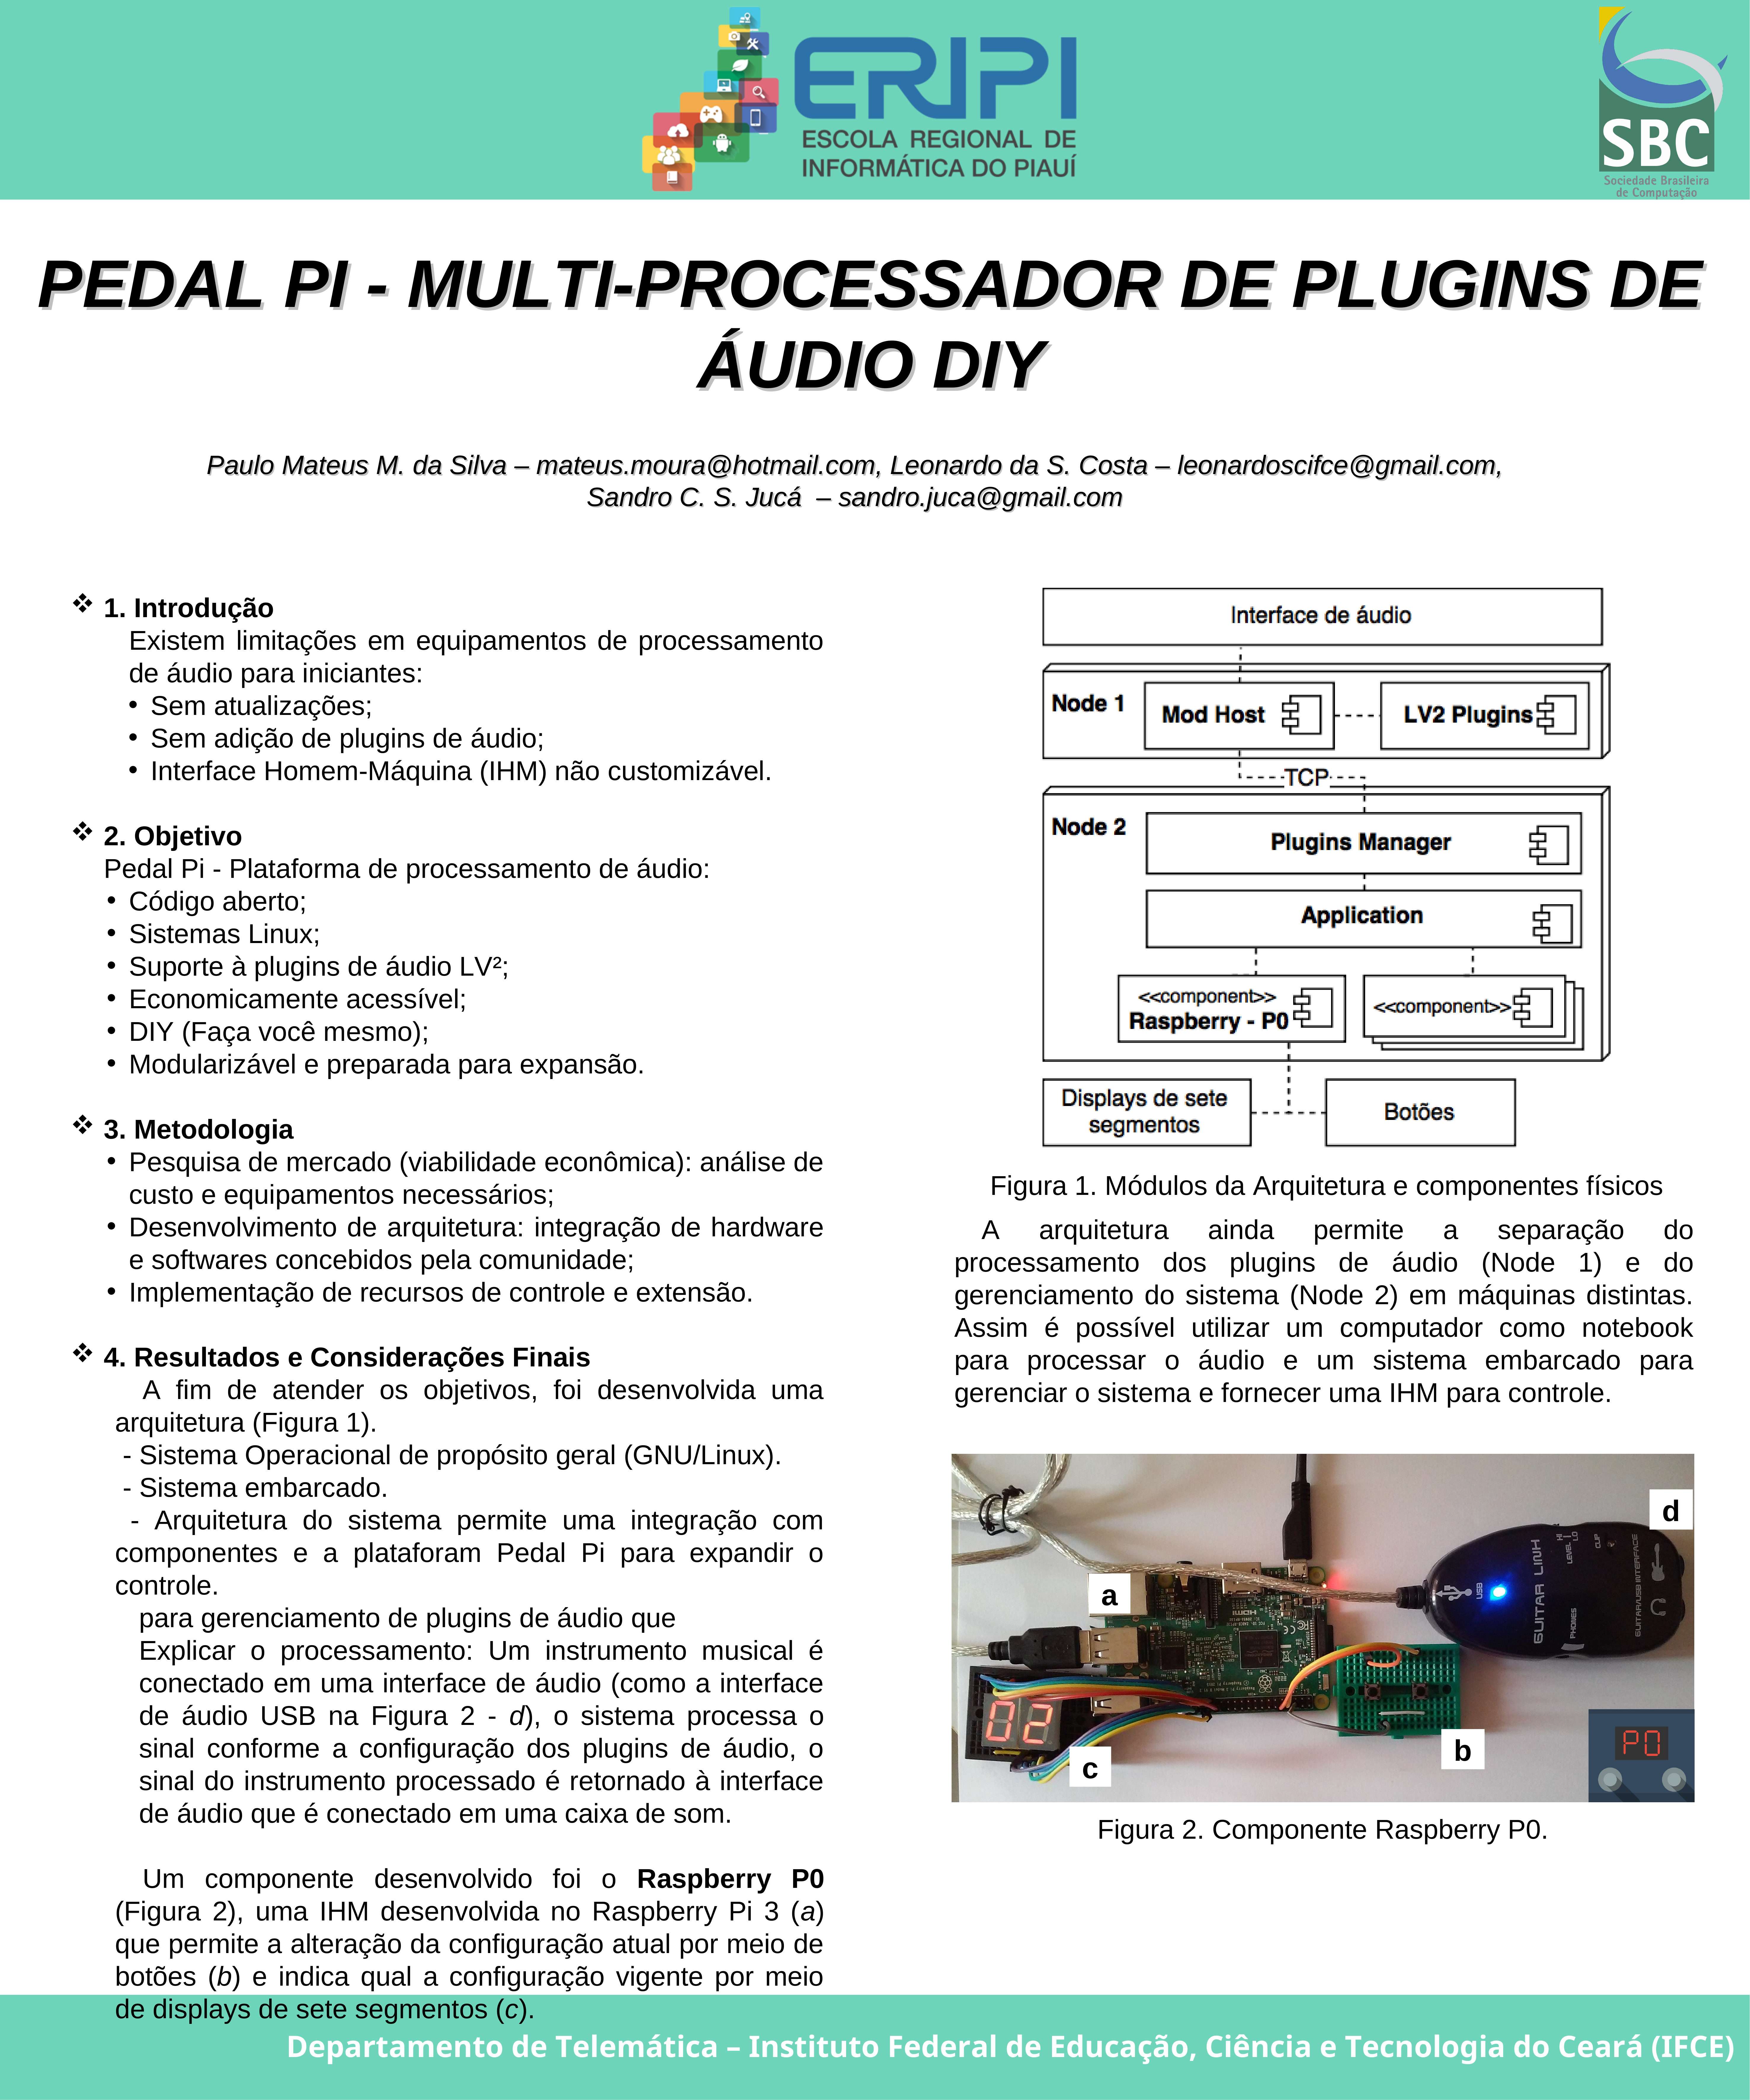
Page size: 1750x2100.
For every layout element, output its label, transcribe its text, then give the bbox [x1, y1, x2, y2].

text_box PEDAL PI - MULTI-PROCESSADOR DE PLUGINS DE ÁUDIO DIY [0, 249, 1746, 392]
text_box Figura 2. Componente Raspberry P0. [1093, 1809, 1554, 1847]
text_box A arquitetura ainda permite a separação do processamento dos plugins de áudio (Node 1) e do gerenciamento do sistema (Node 2) em máquinas distintas. Assim é possível utilizar um computador como notebook para processar o áudio e um sistema embarcado para gerenciar o sistema e fornecer uma IHM para controle. [905, 589, 1699, 1410]
text_box Paulo Mateus M. da Silva – mateus.moura@hotmail.com, Leonardo da S. Costa – leonardoscifce@gmail.com, Sandro C. S. Jucá – sandro.juca@gmail.com [180, 445, 1530, 515]
text_box d [1649, 1489, 1693, 1530]
picture [1599, 7, 1727, 200]
text_box a [1088, 1573, 1131, 1614]
text_box b [1441, 1729, 1485, 1769]
text_box [944, 1347, 954, 1370]
picture [1043, 588, 1612, 1149]
text_box 1. Introdução Existem limitações em equipamentos de processamento de áudio para iniciantes: Sem atualizações; Sem adição de plugins de áudio; Interface Homem-Máquina (IHM) não customizável. 2. Objetivo Pedal Pi - Plataforma de processamento de áudio: Código aberto; Sistemas Linux; Suporte à plugins de áudio LV²; Economicamente acessível; DIY (Faça você mesmo); Modularizável e preparada para expansão. 3. Metodologia Pesquisa de mercado (viabilidade econômica): análise de custo e equipamentos necessários; Desenvolvimento de arquitetura: integração de hardware e softwares concebidos pela comunidade; Implementação de recursos de controle e extensão. 4. Resultados e Considerações Finais A fim de atender os objetivos, foi desenvolvida uma arquitetura (Figura 1). - Sistema Operacional de propósito geral (GNU/Linux). - Sistema embarcado. - Arquitetura do sistema permite uma integração com componentes e a plataforam Pedal Pi para expandir o controle. para gerenciamento de plugins de áudio que Explicar o processamento: Um instrumento musical é conectado em uma interface de áudio (como a interface de áudio USB na Figura 2 - d), o sistema processa o sinal conforme a configuração dos plugins de áudio, o sinal do instrumento processado é retornado à interface de áudio que é conectado em uma caixa de som. Um componente desenvolvido foi o Raspberry P0 (Figura 2), uma IHM desenvolvida no Raspberry Pi 3 (a) que permite a alteração da configuração atual por meio de botões (b) e indica qual a configuração vigente por meio de displays de sete segmentos (c). [66, 588, 830, 2059]
text_box Figura 1. Módulos da Arquitetura e componentes físicos [986, 1166, 1669, 1203]
picture [640, 3, 1080, 196]
picture [952, 1454, 1695, 1802]
text_box c [1069, 1747, 1111, 1787]
text_box [0, 0, 1750, 200]
text_box Departamento de Telemática – Instituto Federal de Educação, Ciência e Tecnologia do Ceará (IFCE) [0, 1991, 1750, 2100]
